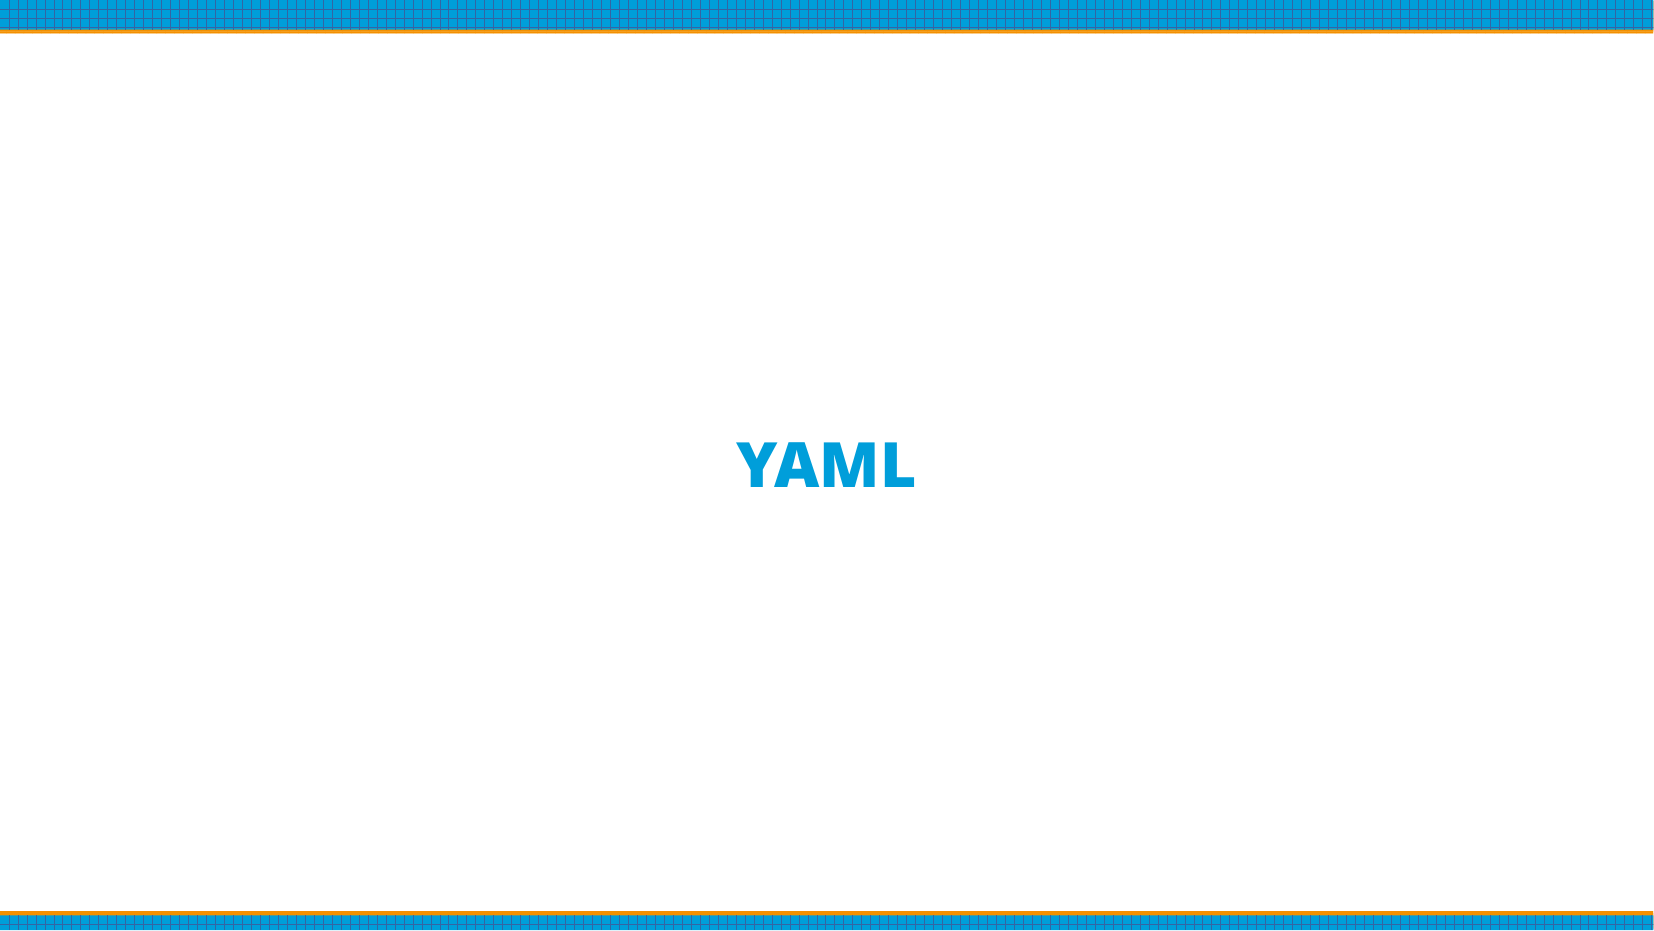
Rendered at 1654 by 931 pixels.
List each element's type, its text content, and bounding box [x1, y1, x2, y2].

subtitle YAML [82, 103, 1571, 824]
